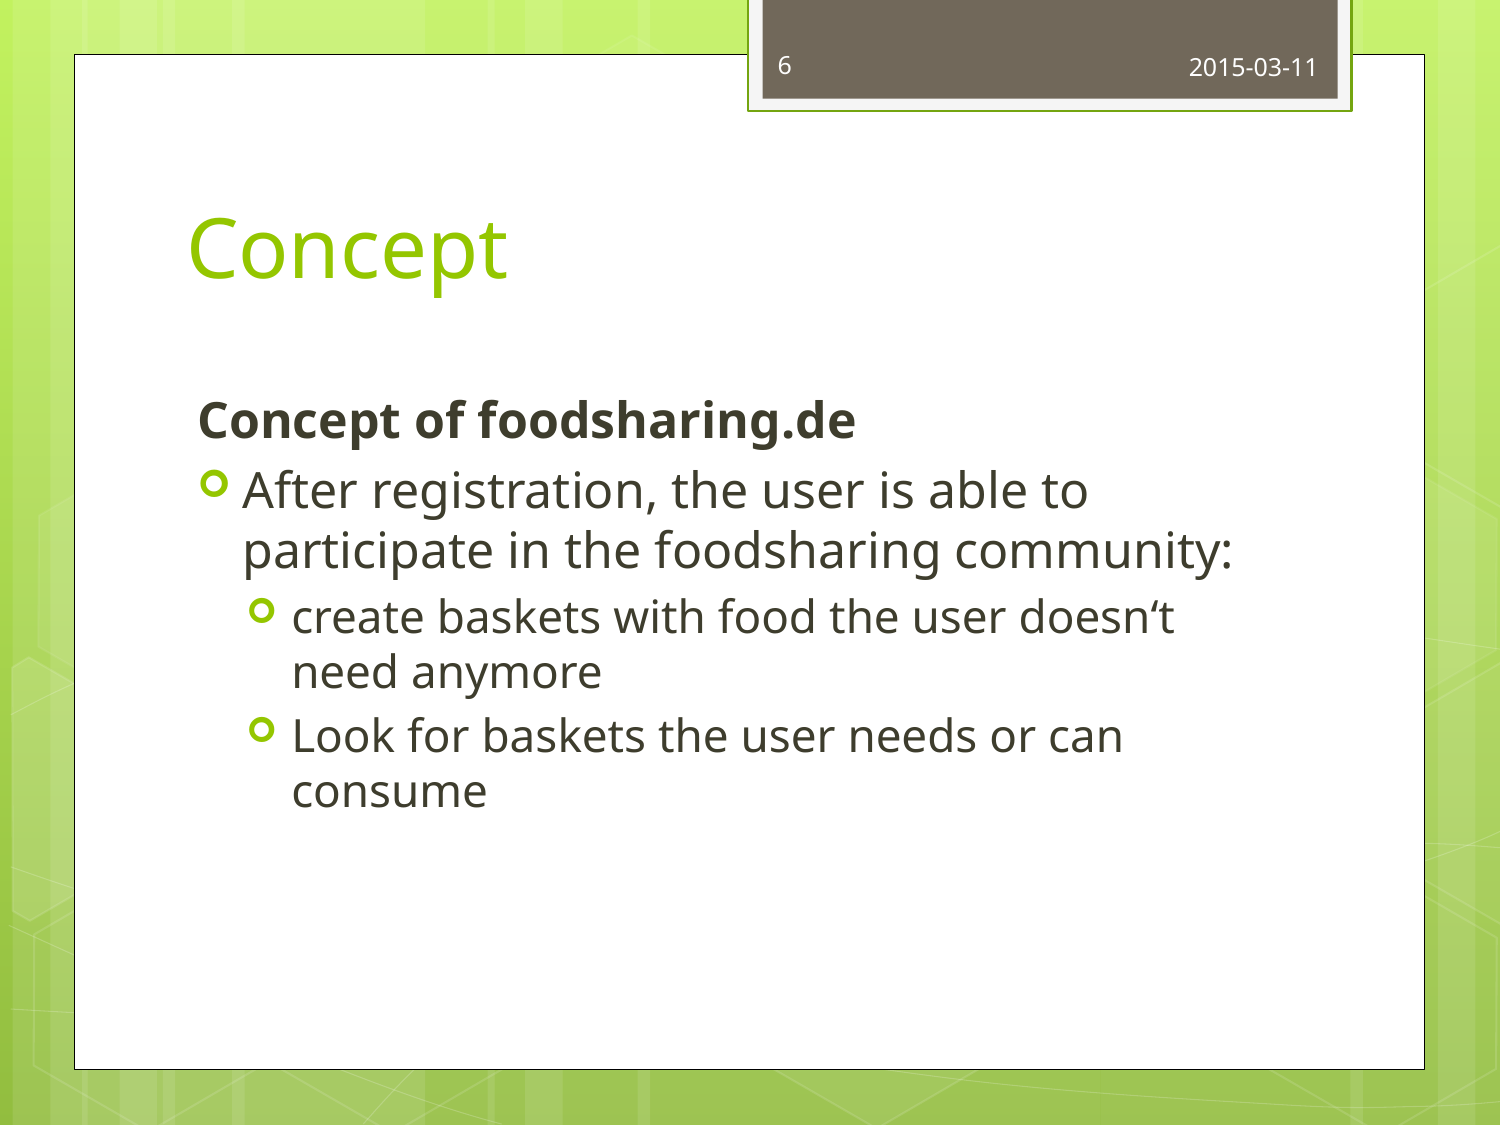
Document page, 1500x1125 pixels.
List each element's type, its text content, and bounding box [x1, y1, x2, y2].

slide_number 2015-03-11 [983, 36, 1334, 97]
slide_number <number> [762, 36, 982, 97]
list Concept of foodsharing.de After registration, the user is able to participate in the foodsharing community: create baskets with food the user doesn‘t need anymore Look for baskets the user needs or can consume [171, 381, 1283, 957]
title Concept [171, 168, 1324, 303]
